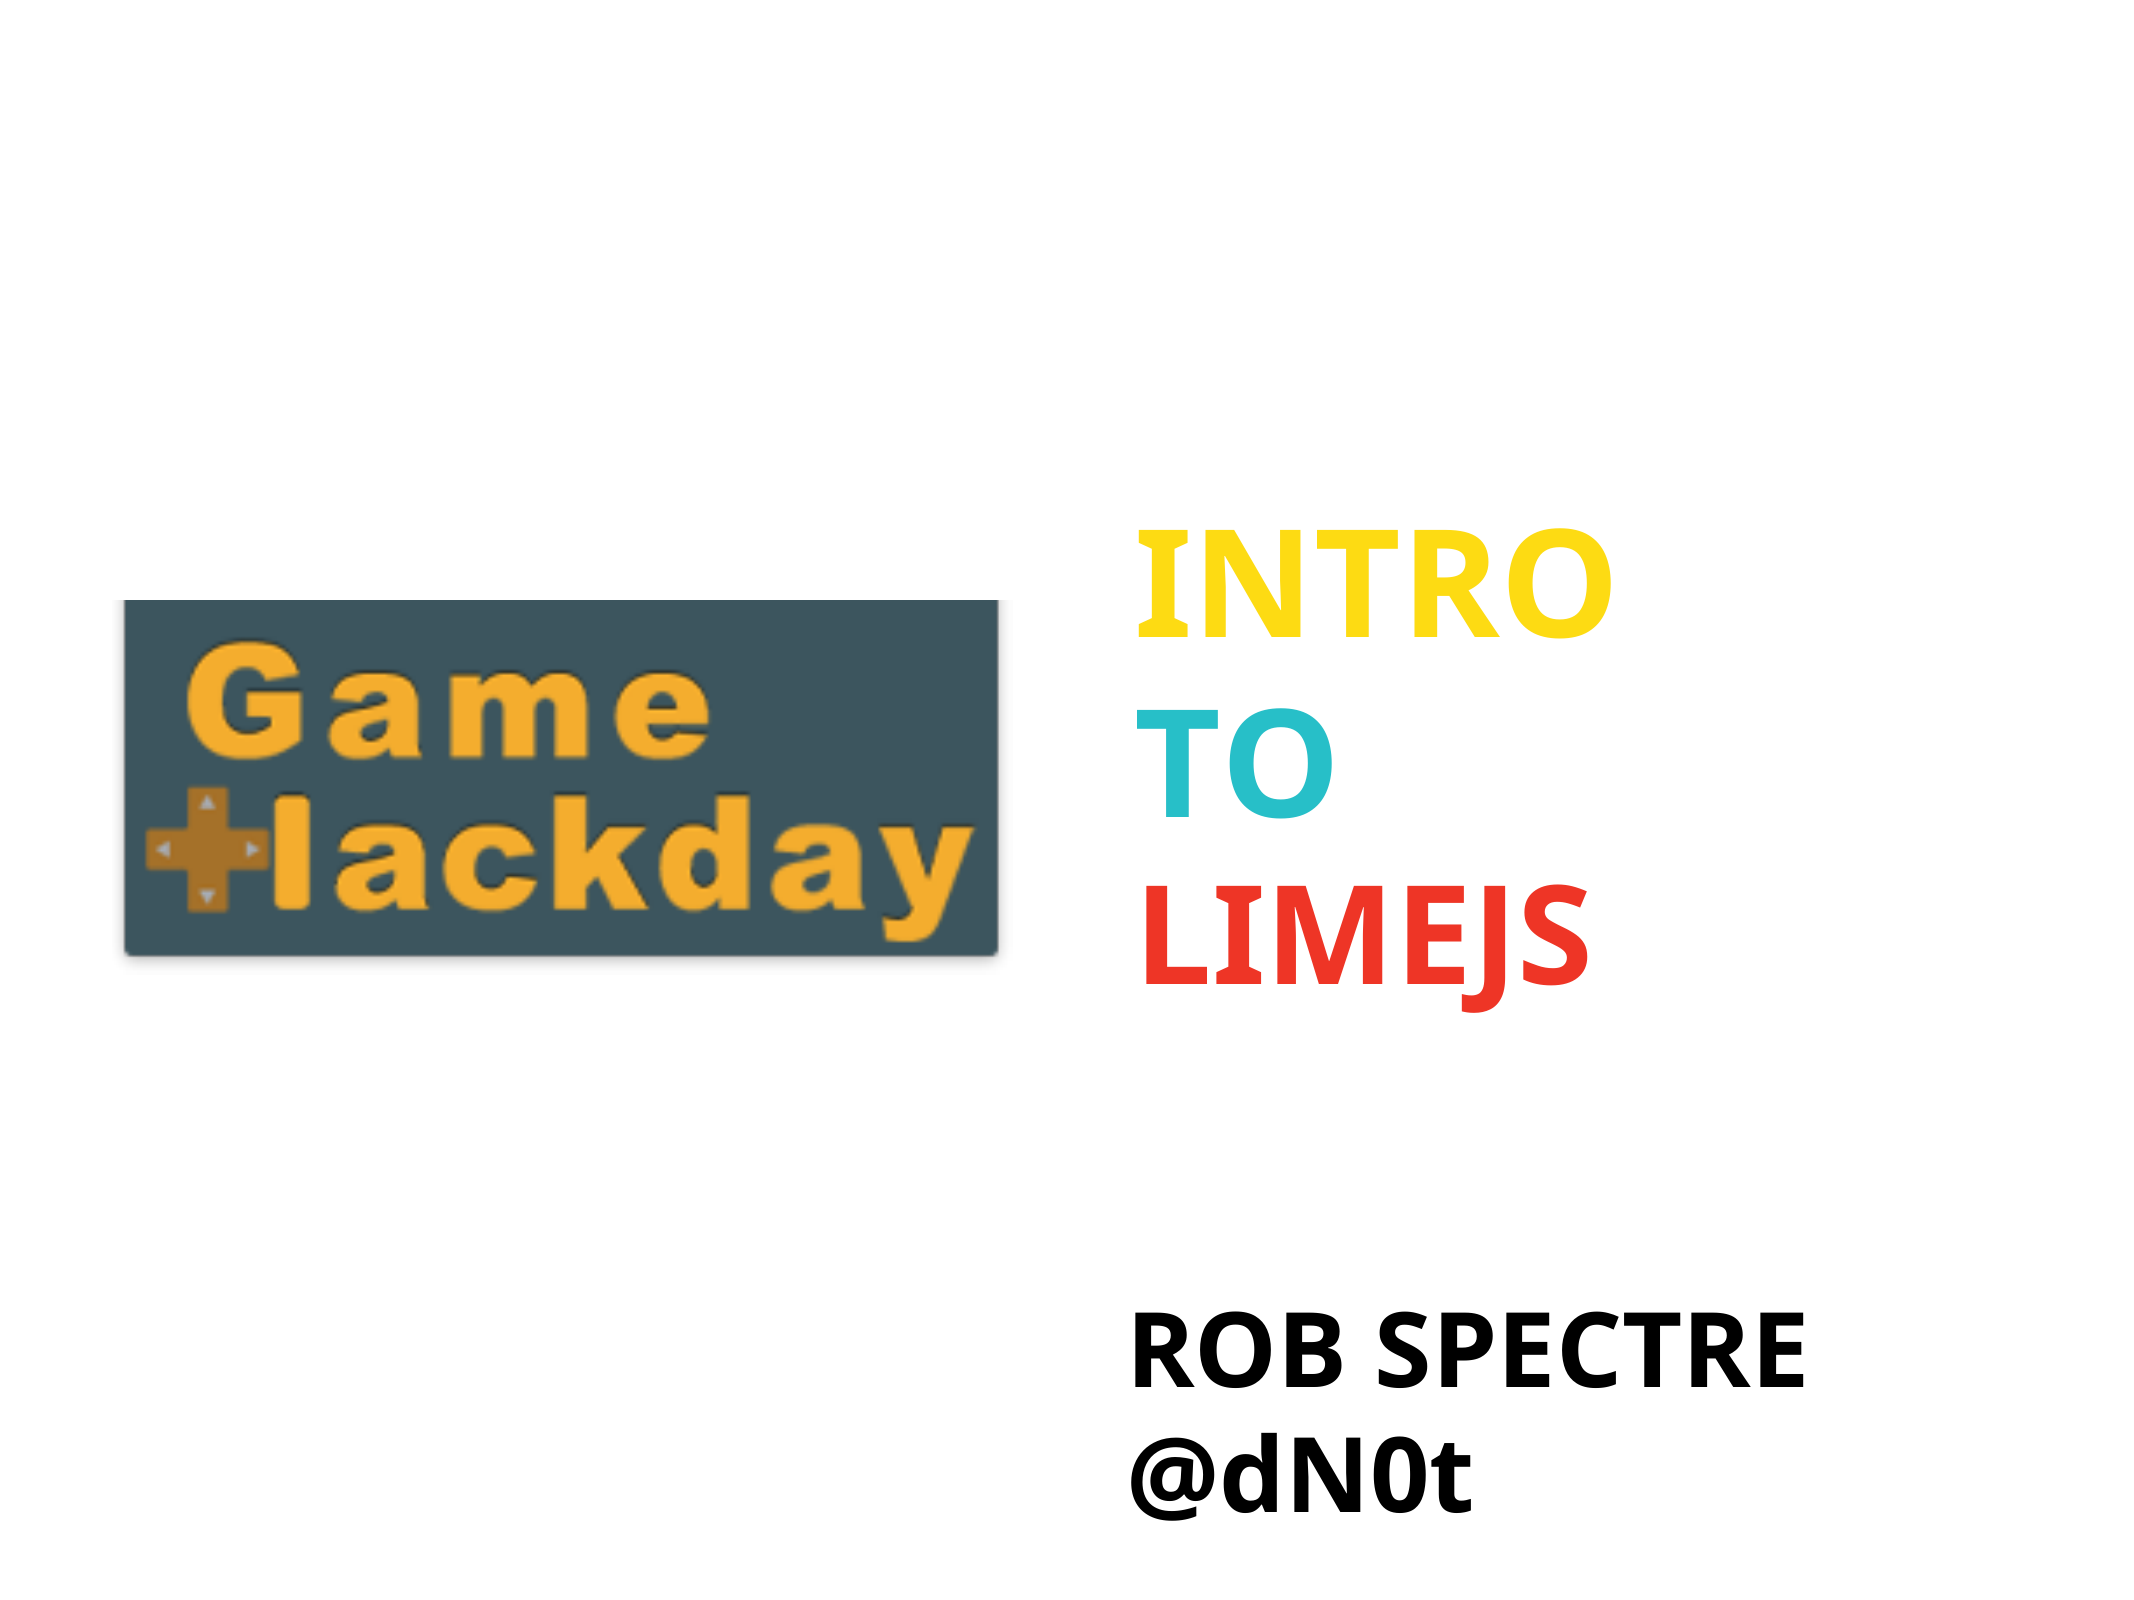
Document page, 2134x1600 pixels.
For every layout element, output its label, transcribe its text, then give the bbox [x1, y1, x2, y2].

text_box INTRO TO LIMEJS [1125, 487, 2101, 1090]
picture [112, 600, 1013, 976]
text_box ROB SPECTRE @dN0t [1116, 1283, 2069, 1600]
